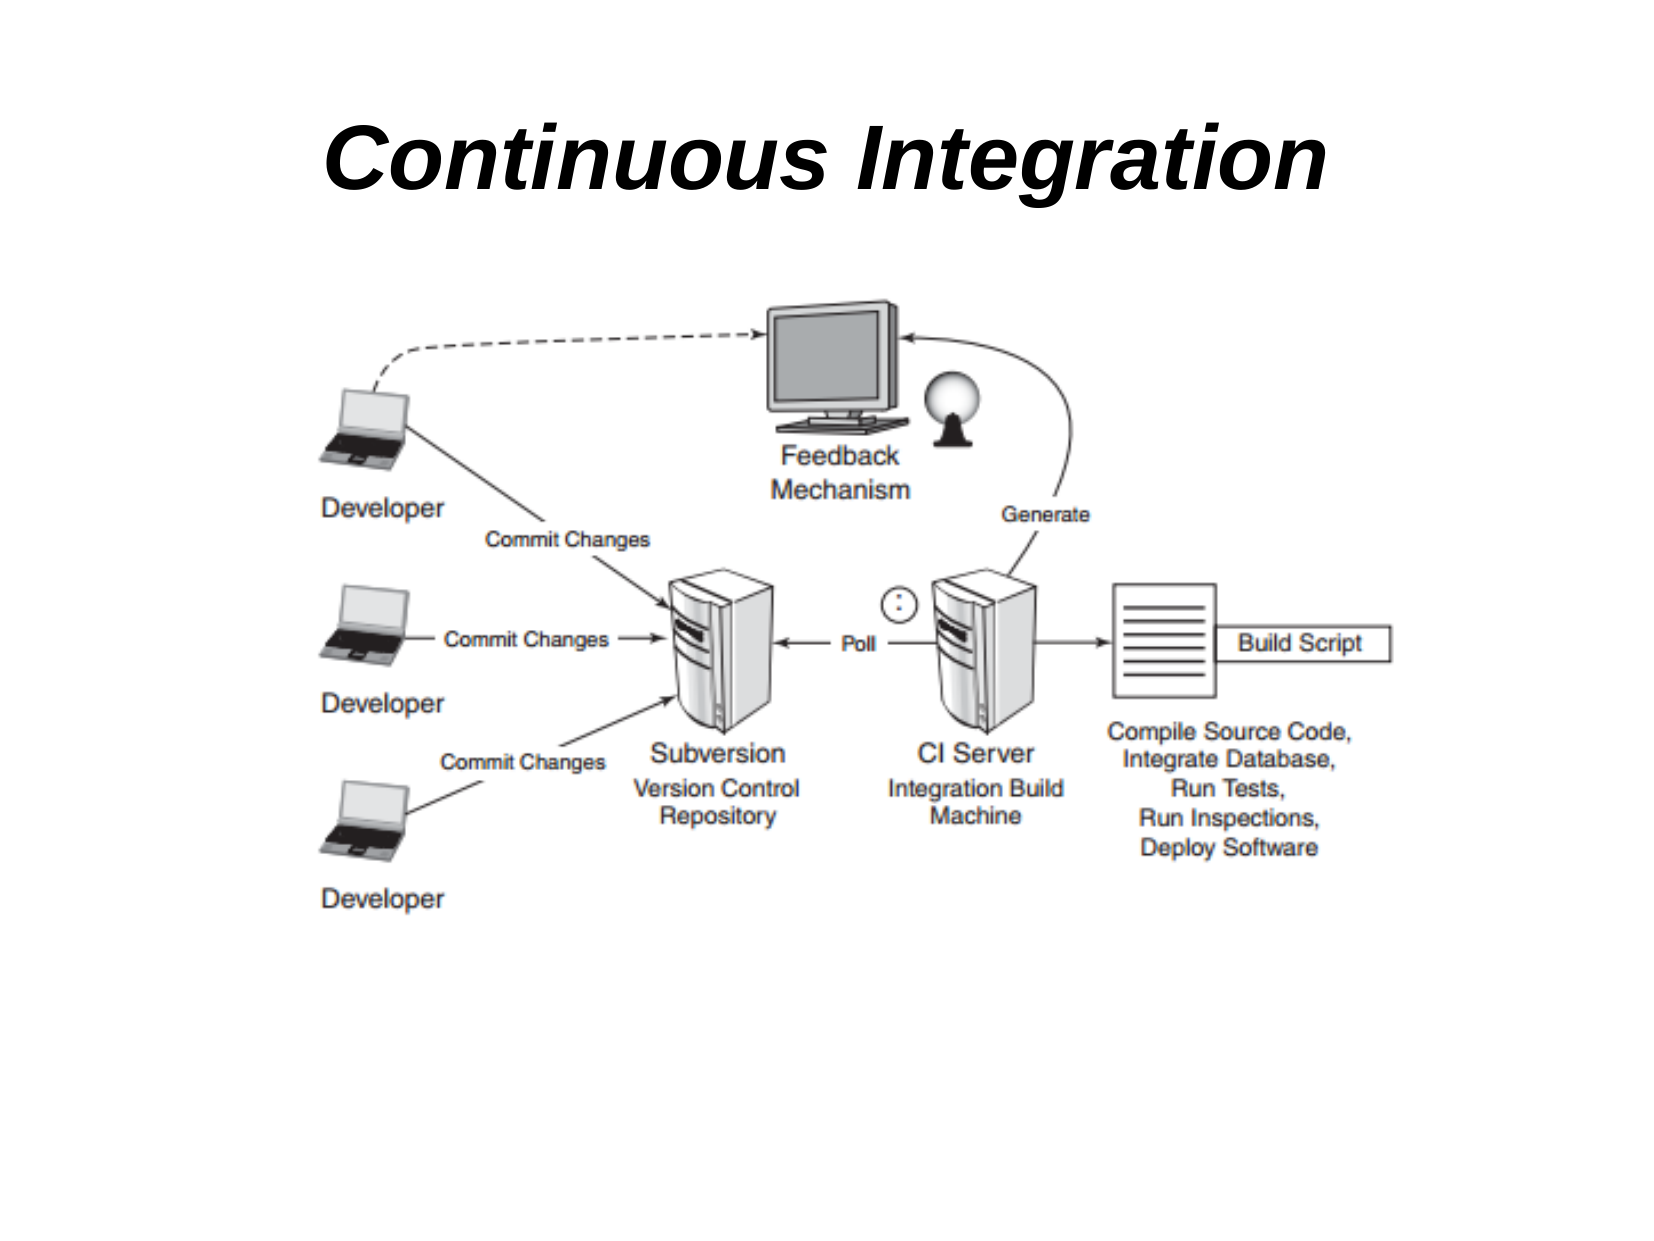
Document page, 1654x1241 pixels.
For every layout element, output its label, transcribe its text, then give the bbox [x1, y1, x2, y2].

title Continuous Integration [82, 49, 1571, 257]
picture [239, 261, 1490, 929]
